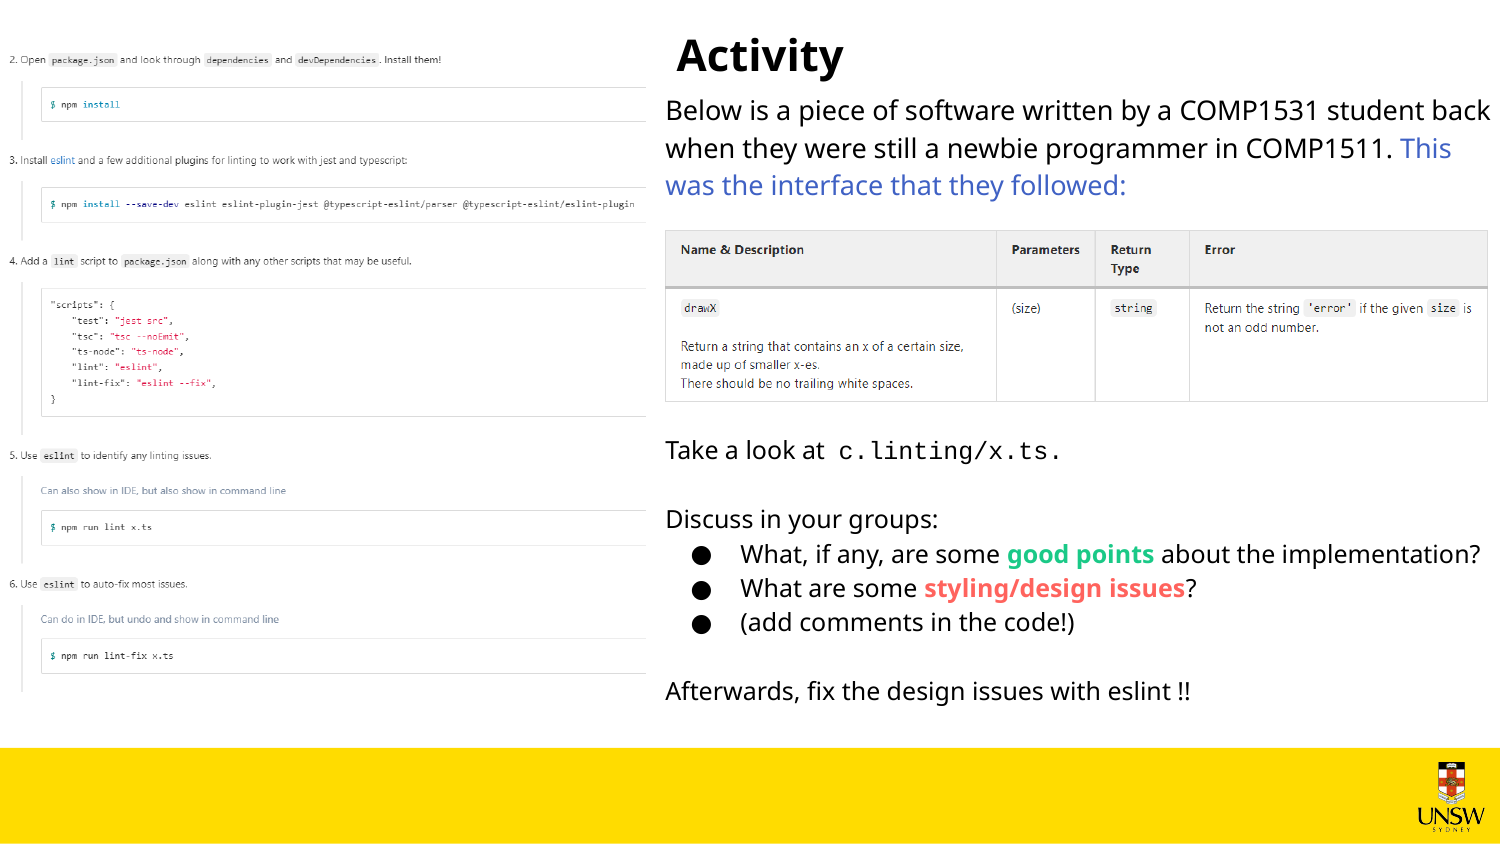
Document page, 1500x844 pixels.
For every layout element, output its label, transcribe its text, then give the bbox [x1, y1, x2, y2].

picture [662, 226, 1496, 406]
text_box Below is a piece of software written by a COMP1531 student back when they were still a newbie programmer in COMP1511. This was the interface that they followed: Take a look at c.linting/x.ts. Discuss in your groups: What, if any, are some good points about the implementation? What are some styling/design issues? (add comments in the code!) Afterwards, fix the design issues with eslint !! [650, 38, 1500, 756]
text_box Activity [661, 12, 1358, 96]
picture [1418, 762, 1485, 832]
picture [0, 50, 646, 696]
